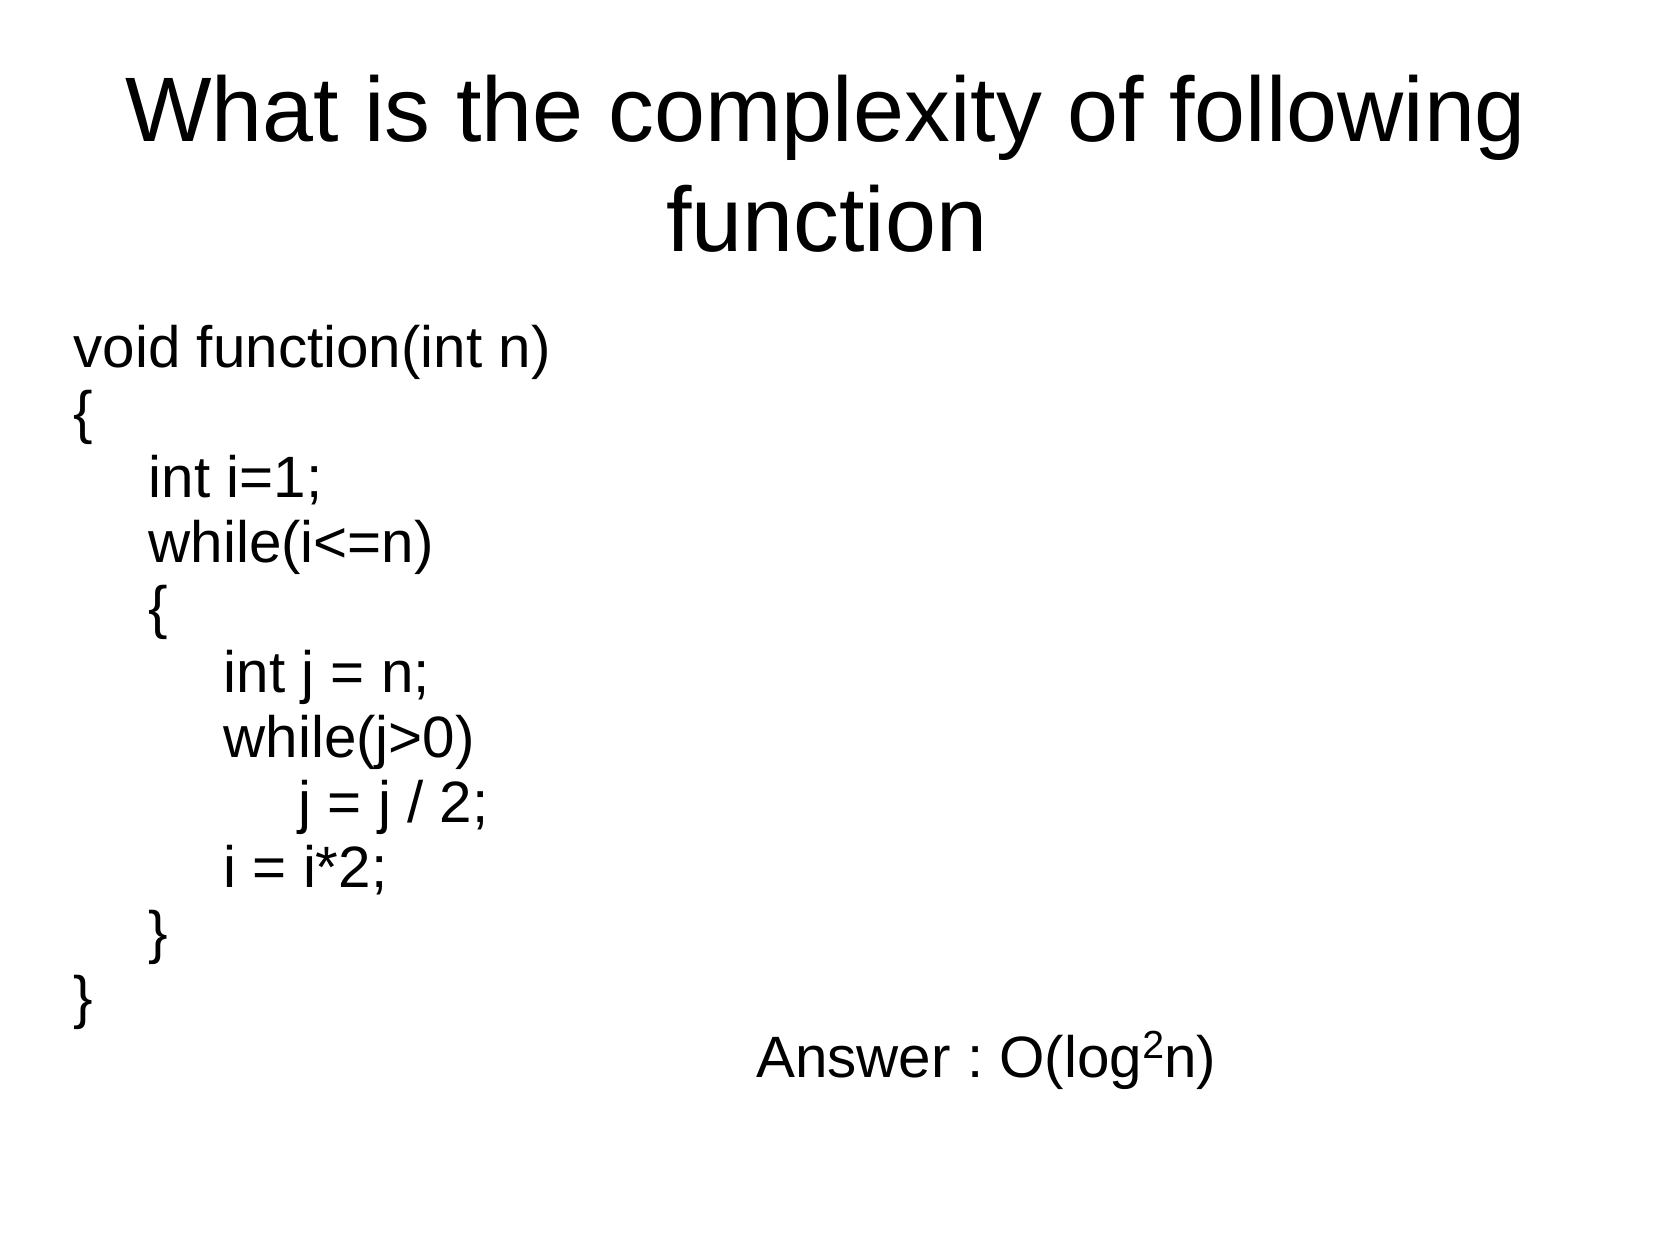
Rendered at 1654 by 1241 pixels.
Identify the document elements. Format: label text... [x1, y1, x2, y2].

text_box Answer : O(log2n) [484, 1015, 1489, 1096]
title What is the complexity of following function [82, 49, 1571, 257]
text_box void function(int n) { int i=1; while(i<=n) { int j = n; while(j>0) j = j / 2; i = i*2; } } [59, 307, 1607, 1040]
